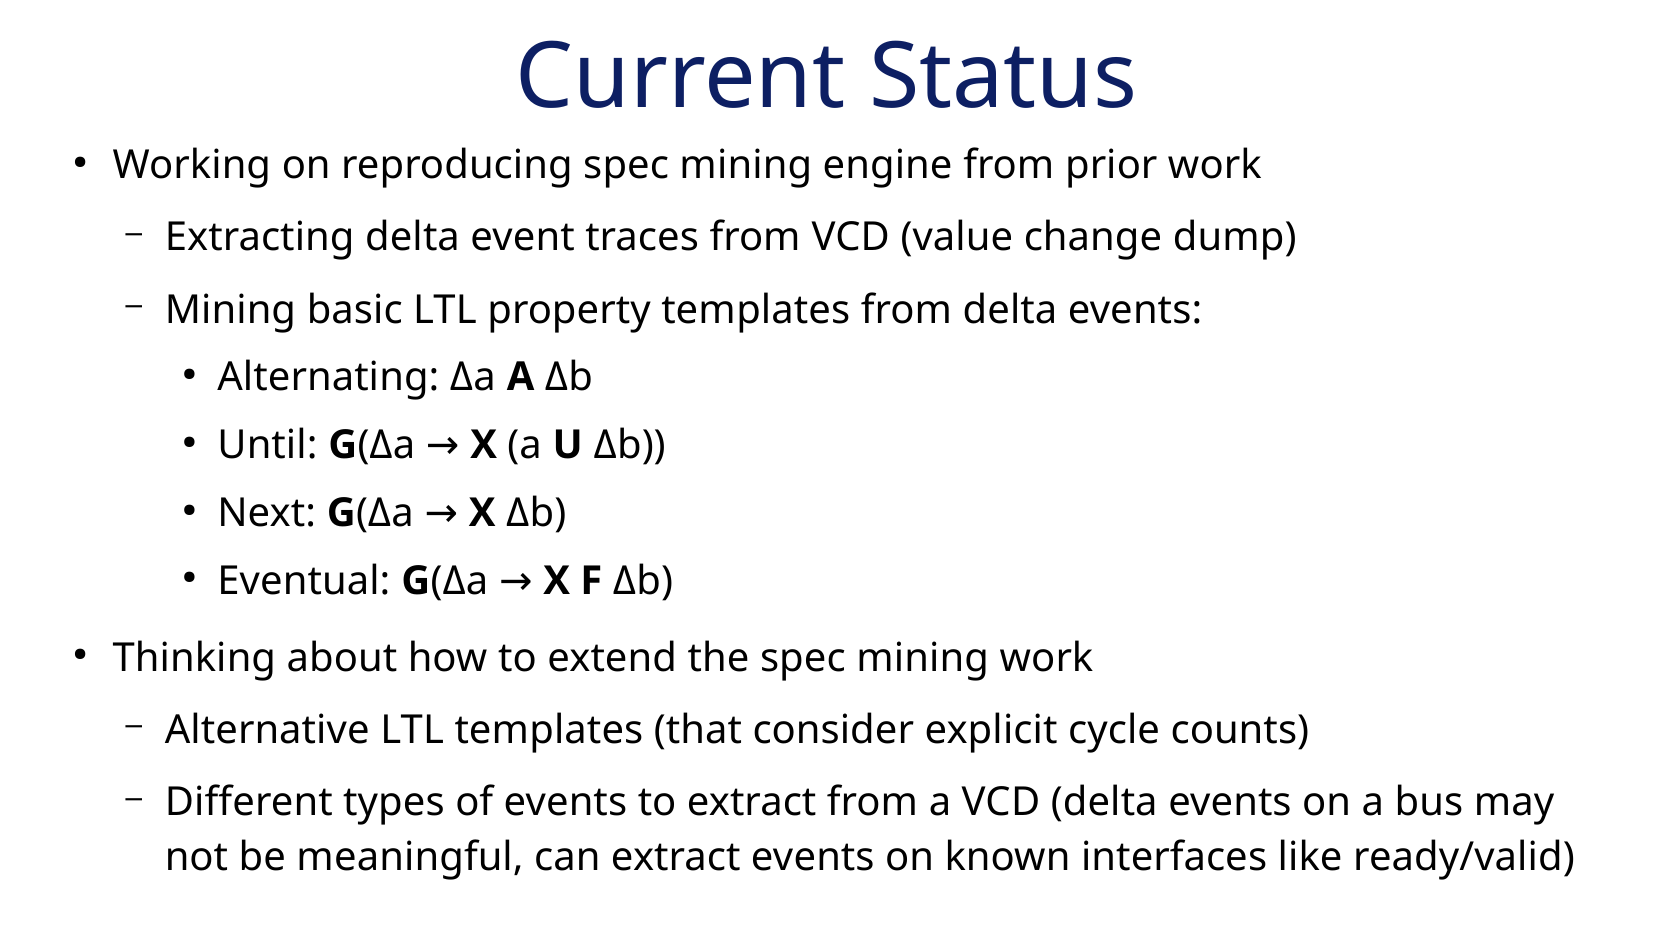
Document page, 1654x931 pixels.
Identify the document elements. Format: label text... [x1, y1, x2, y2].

title Current Status [82, 0, 1571, 135]
list Working on reproducing spec mining engine from prior work Extracting delta event traces from VCD (value change dump) Mining basic LTL property templates from delta events: Alternating: Δa A Δb Until: G(Δa → X (a U Δb)) Next: G(Δa → X Δb) Eventual: G(Δa → X F Δb) Thinking about how to extend the spec mining work Alternative LTL templates (that consider explicit cycle counts) Different types of events to extract from a VCD (delta events on a bus may not be meaningful, can extract events on known interfaces like ready/valid) [60, 135, 1591, 901]
